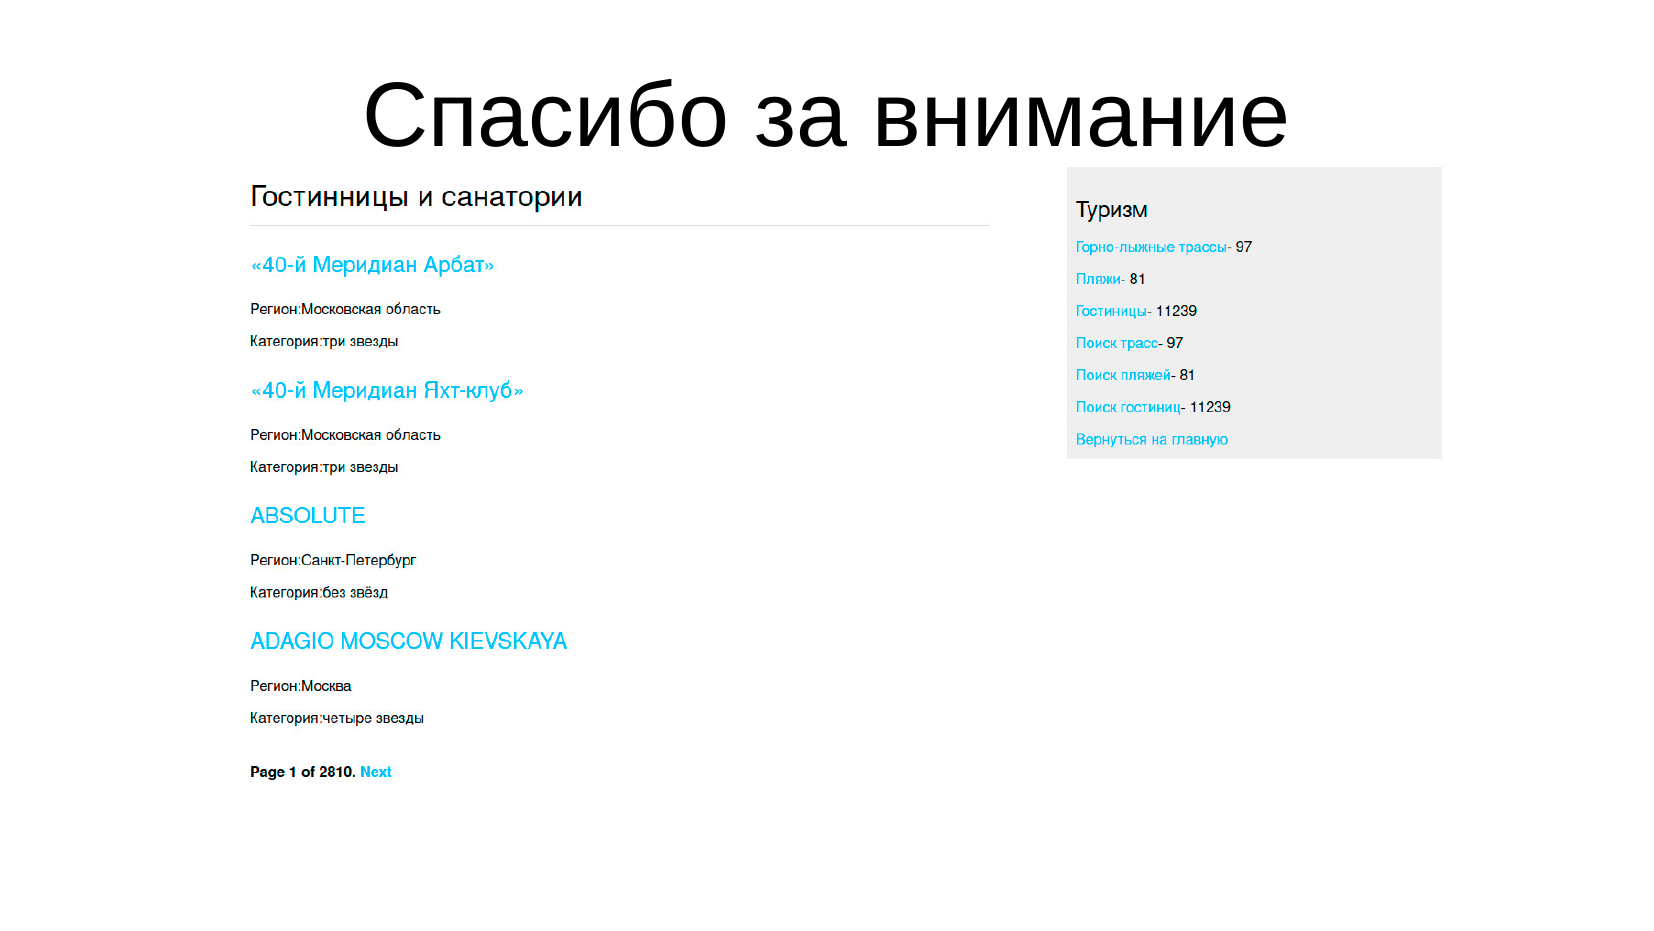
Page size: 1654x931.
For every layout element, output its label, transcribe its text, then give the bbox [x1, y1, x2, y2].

title Спасибо за внимание [82, 37, 1571, 193]
picture [212, 193, 1462, 931]
